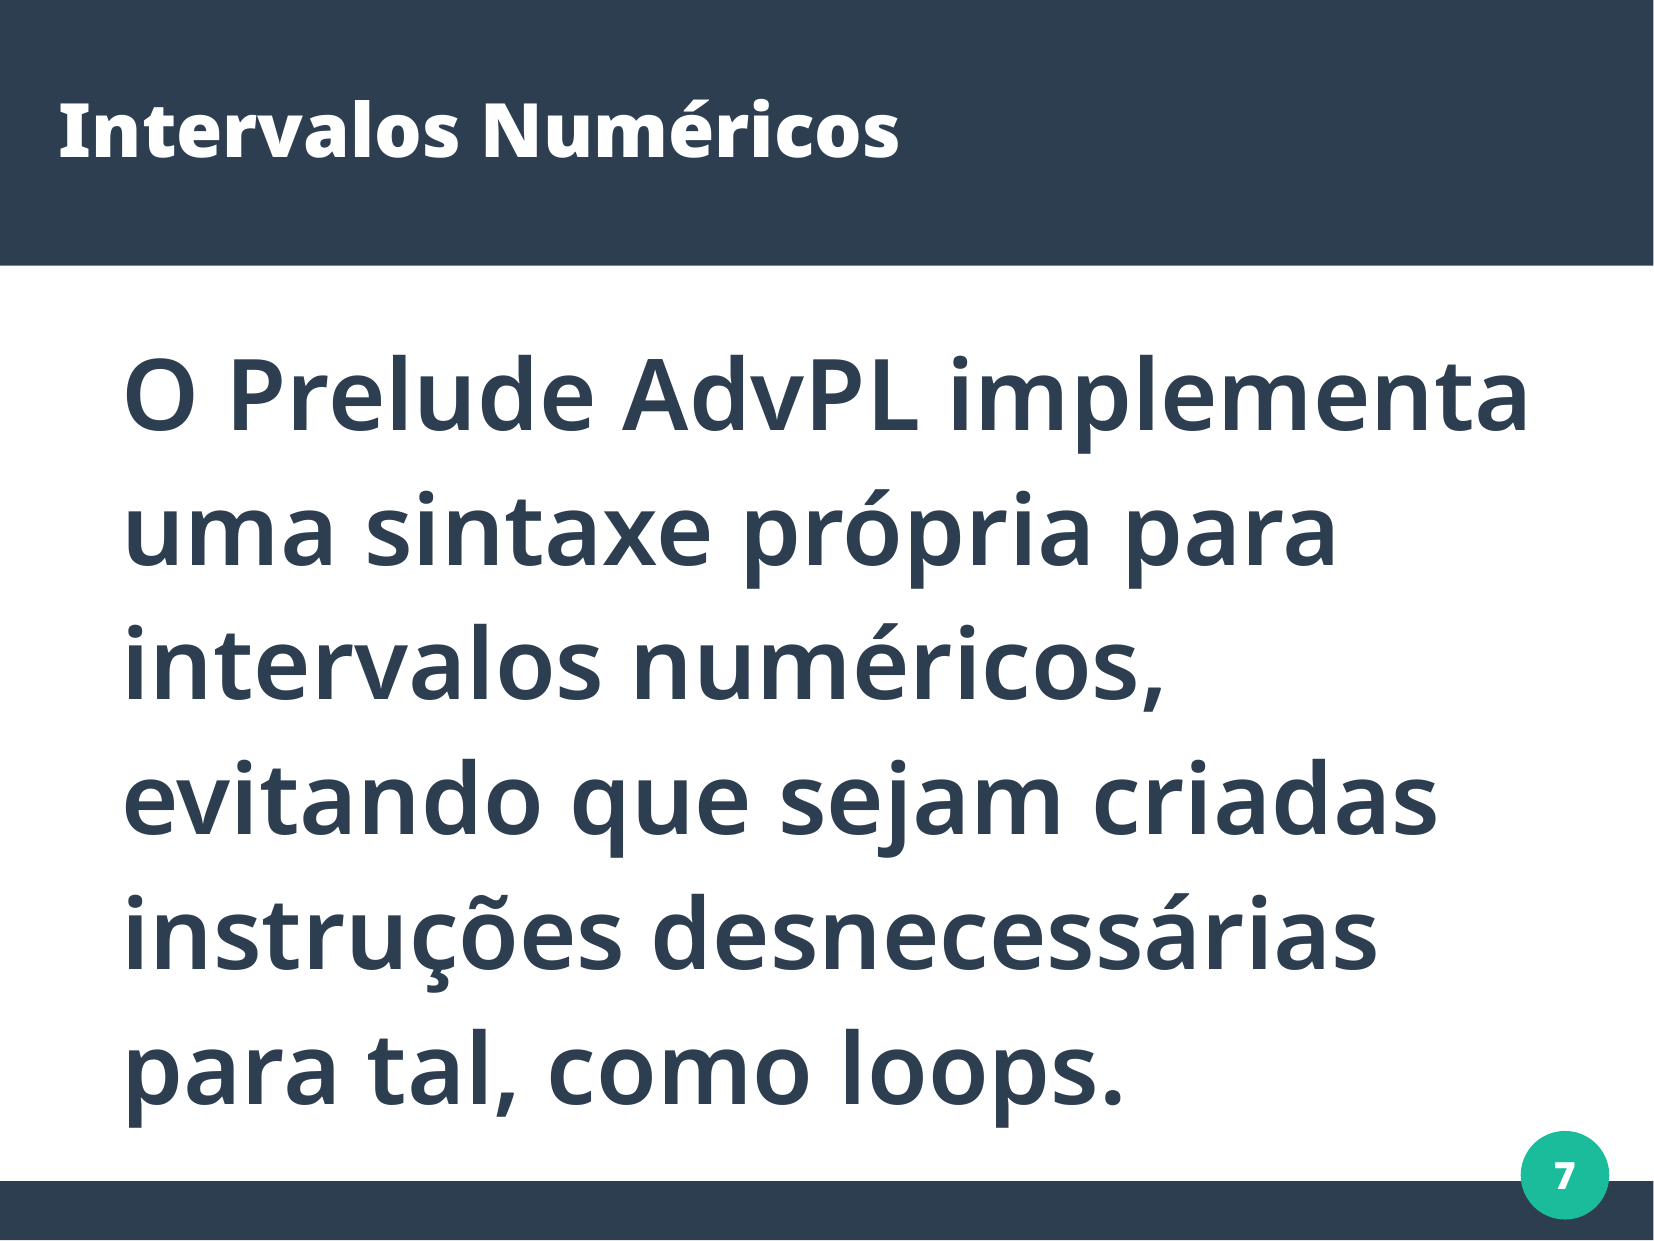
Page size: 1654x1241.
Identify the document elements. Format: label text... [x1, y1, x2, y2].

title Intervalos Numéricos [59, 49, 1595, 207]
list O Prelude AdvPL implementa uma sintaxe própria para intervalos numéricos, evitando que sejam criadas instruções desnecessárias para tal, como loops. [59, 324, 1595, 1152]
